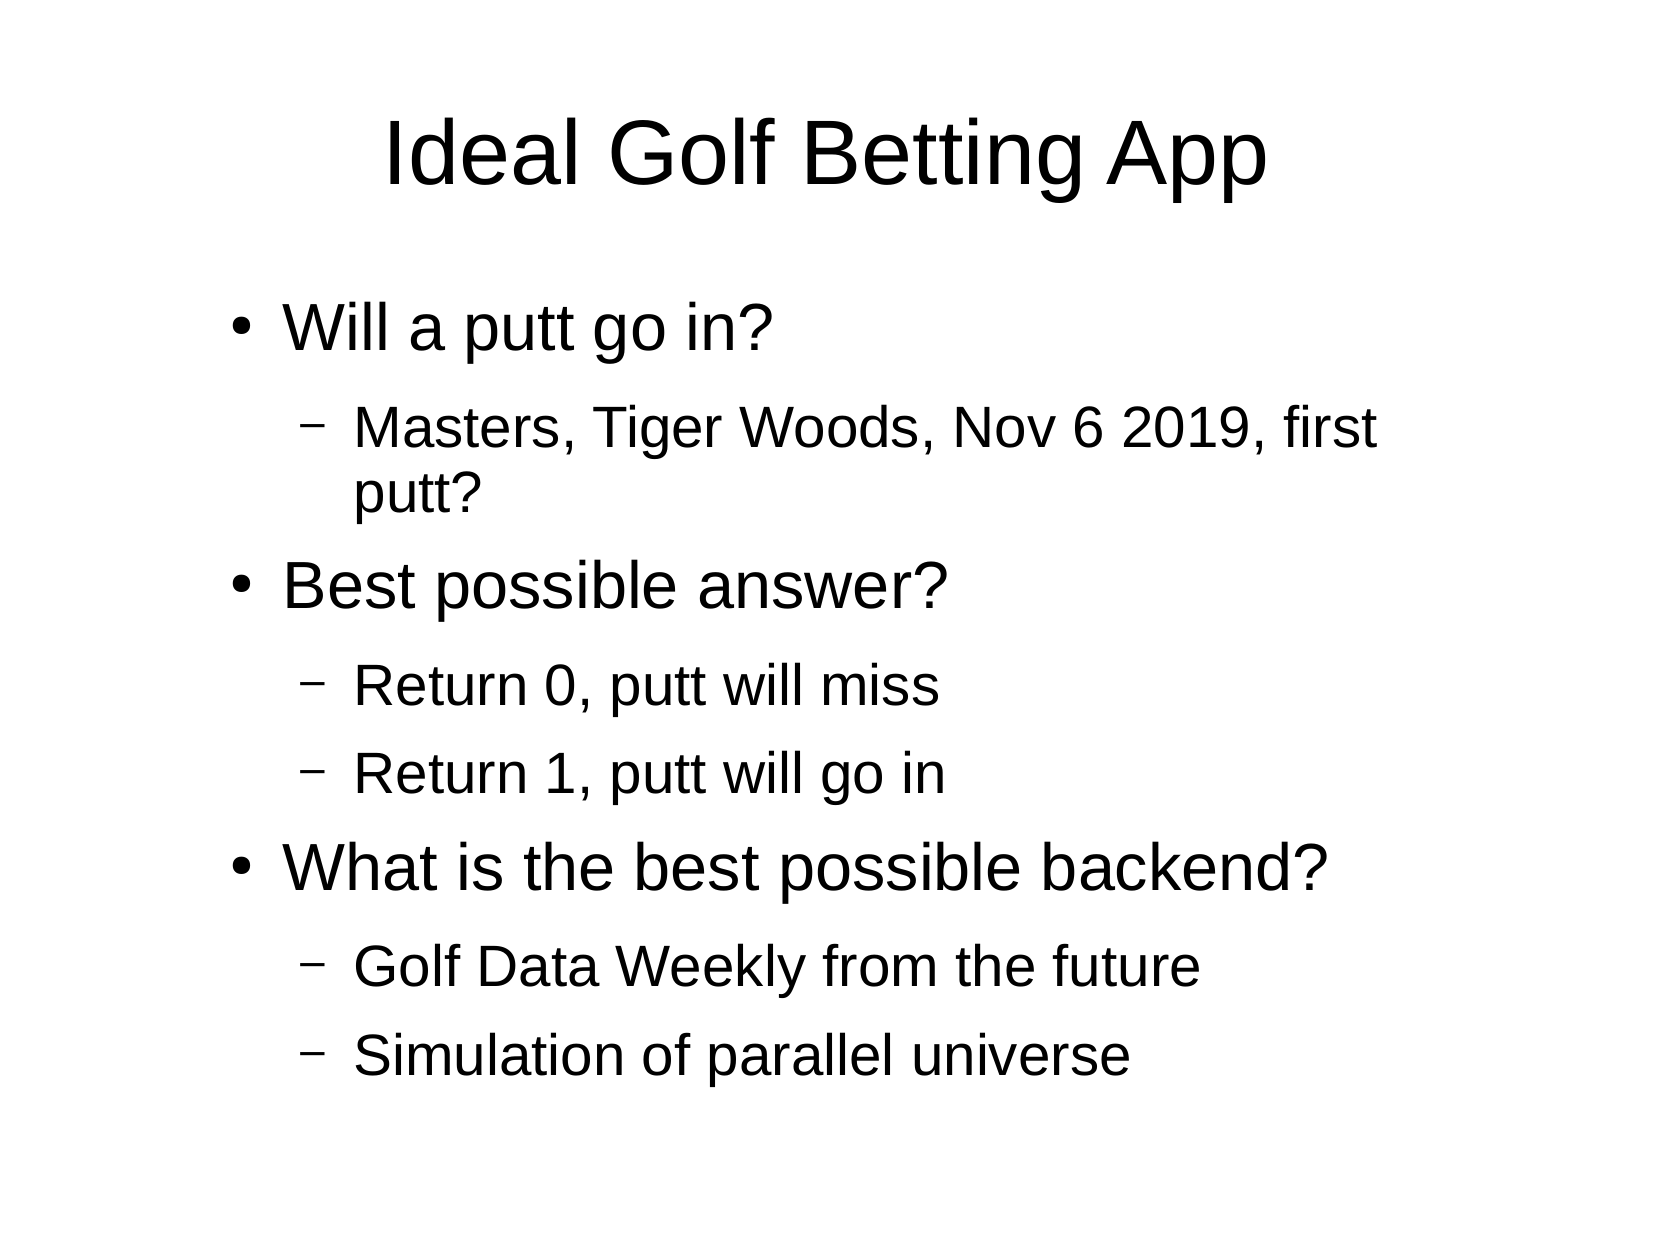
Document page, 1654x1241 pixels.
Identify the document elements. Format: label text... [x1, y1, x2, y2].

list Will a putt go in? Masters, Tiger Woods, Nov 6 2019, first putt? Best possible answer? Return 0, putt will miss Return 1, putt will go in What is the best possible backend? Golf Data Weekly from the future Simulation of parallel universe [211, 290, 1442, 1109]
title Ideal Golf Betting App [82, 49, 1571, 257]
